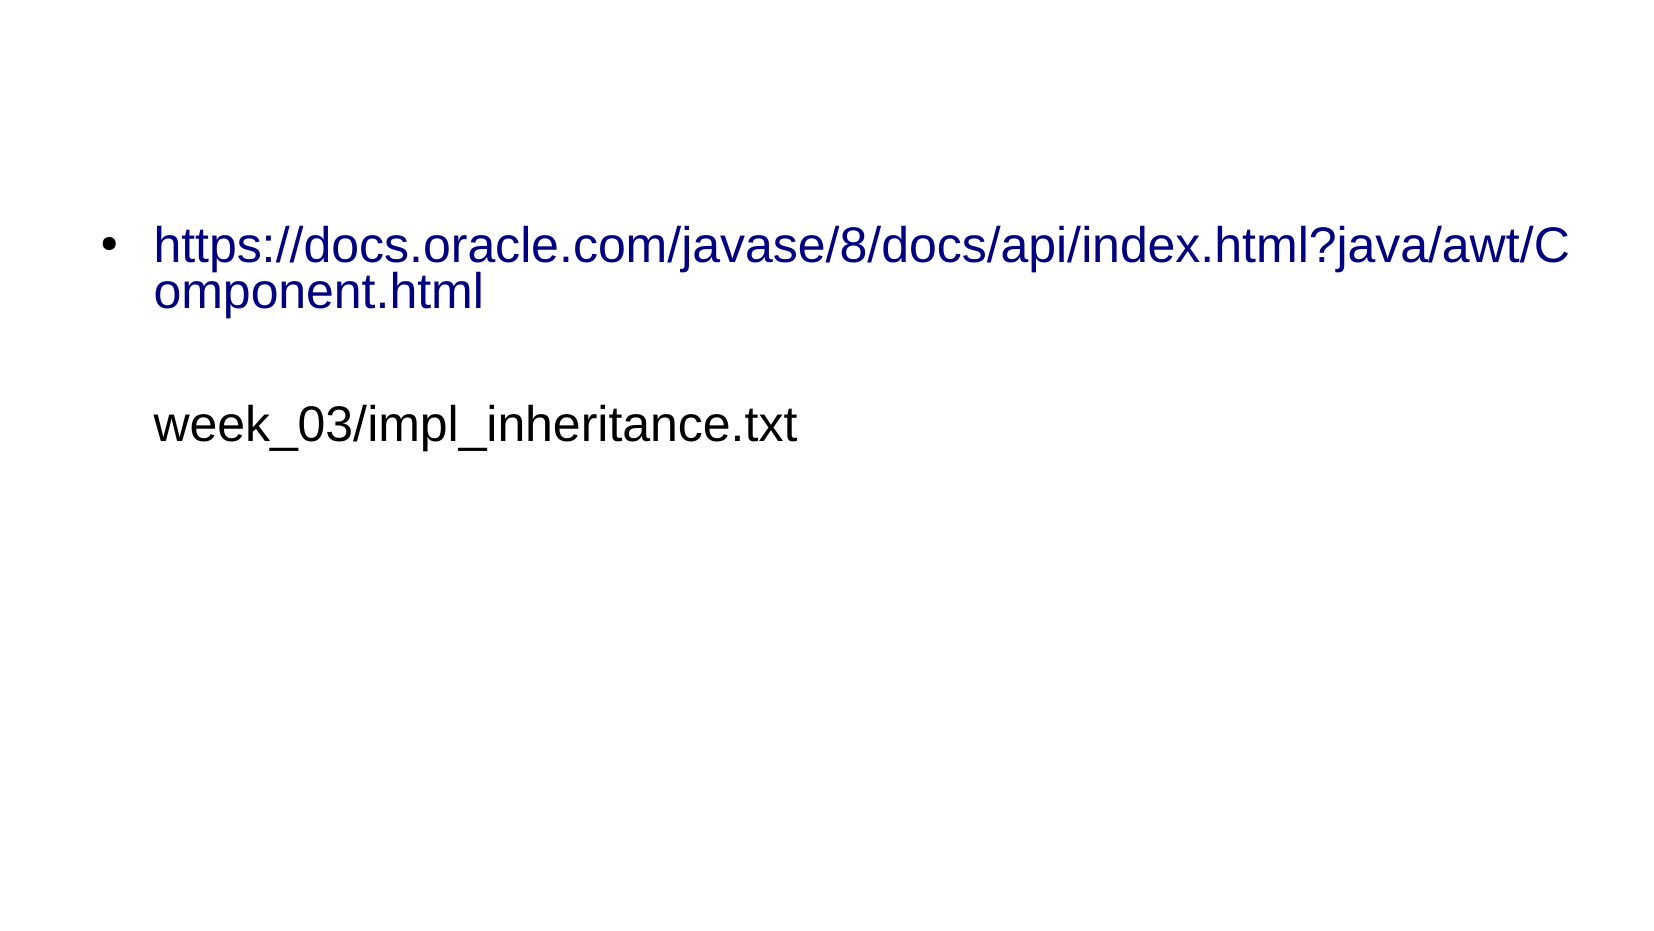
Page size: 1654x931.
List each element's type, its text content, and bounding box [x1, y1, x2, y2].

list https://docs.oracle.com/javase/8/docs/api/index.html?java/awt/Component.html week_03/impl_inheritance.txt [82, 217, 1571, 758]
